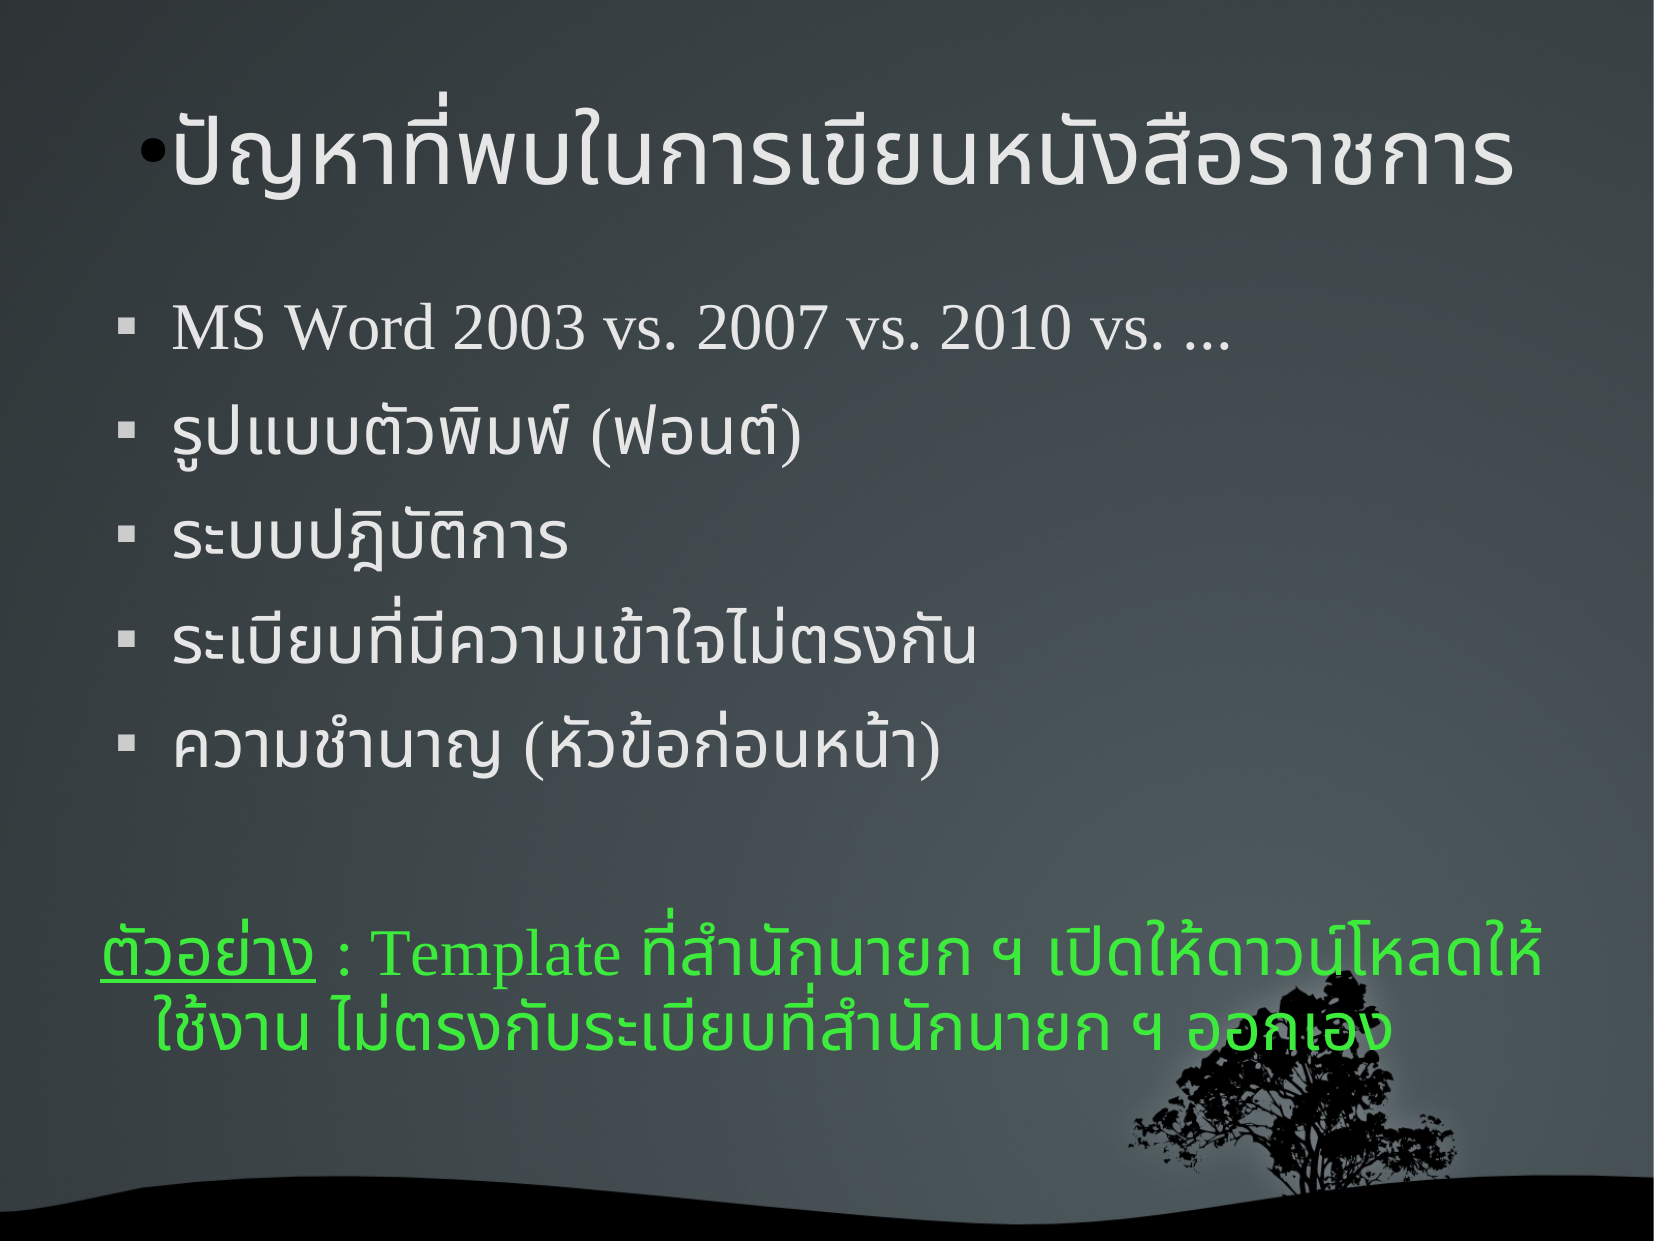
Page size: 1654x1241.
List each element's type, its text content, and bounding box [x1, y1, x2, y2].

title ปัญหาที่พบในการเขียนหนังสือราชการ [82, 56, 1571, 250]
picture [0, 0, 1654, 1241]
list MS Word 2003 vs. 2007 vs. 2010 vs. ... รูปแบบตัวพิมพ์ (ฟอนต์) ระบบปฎิบัติการ ระเบียบที่มีความเข้าใจไม่ตรงกัน ความชำนาญ (หัวข้อก่อนหน้า) ตัวอย่าง : Template ที่สำนักนายก ฯ เปิดให้ดาวน์โหลดให้ใช้งาน ไม่ตรงกับระเบียบที่สำนักนายก ฯ ออกเอง [82, 290, 1571, 1096]
